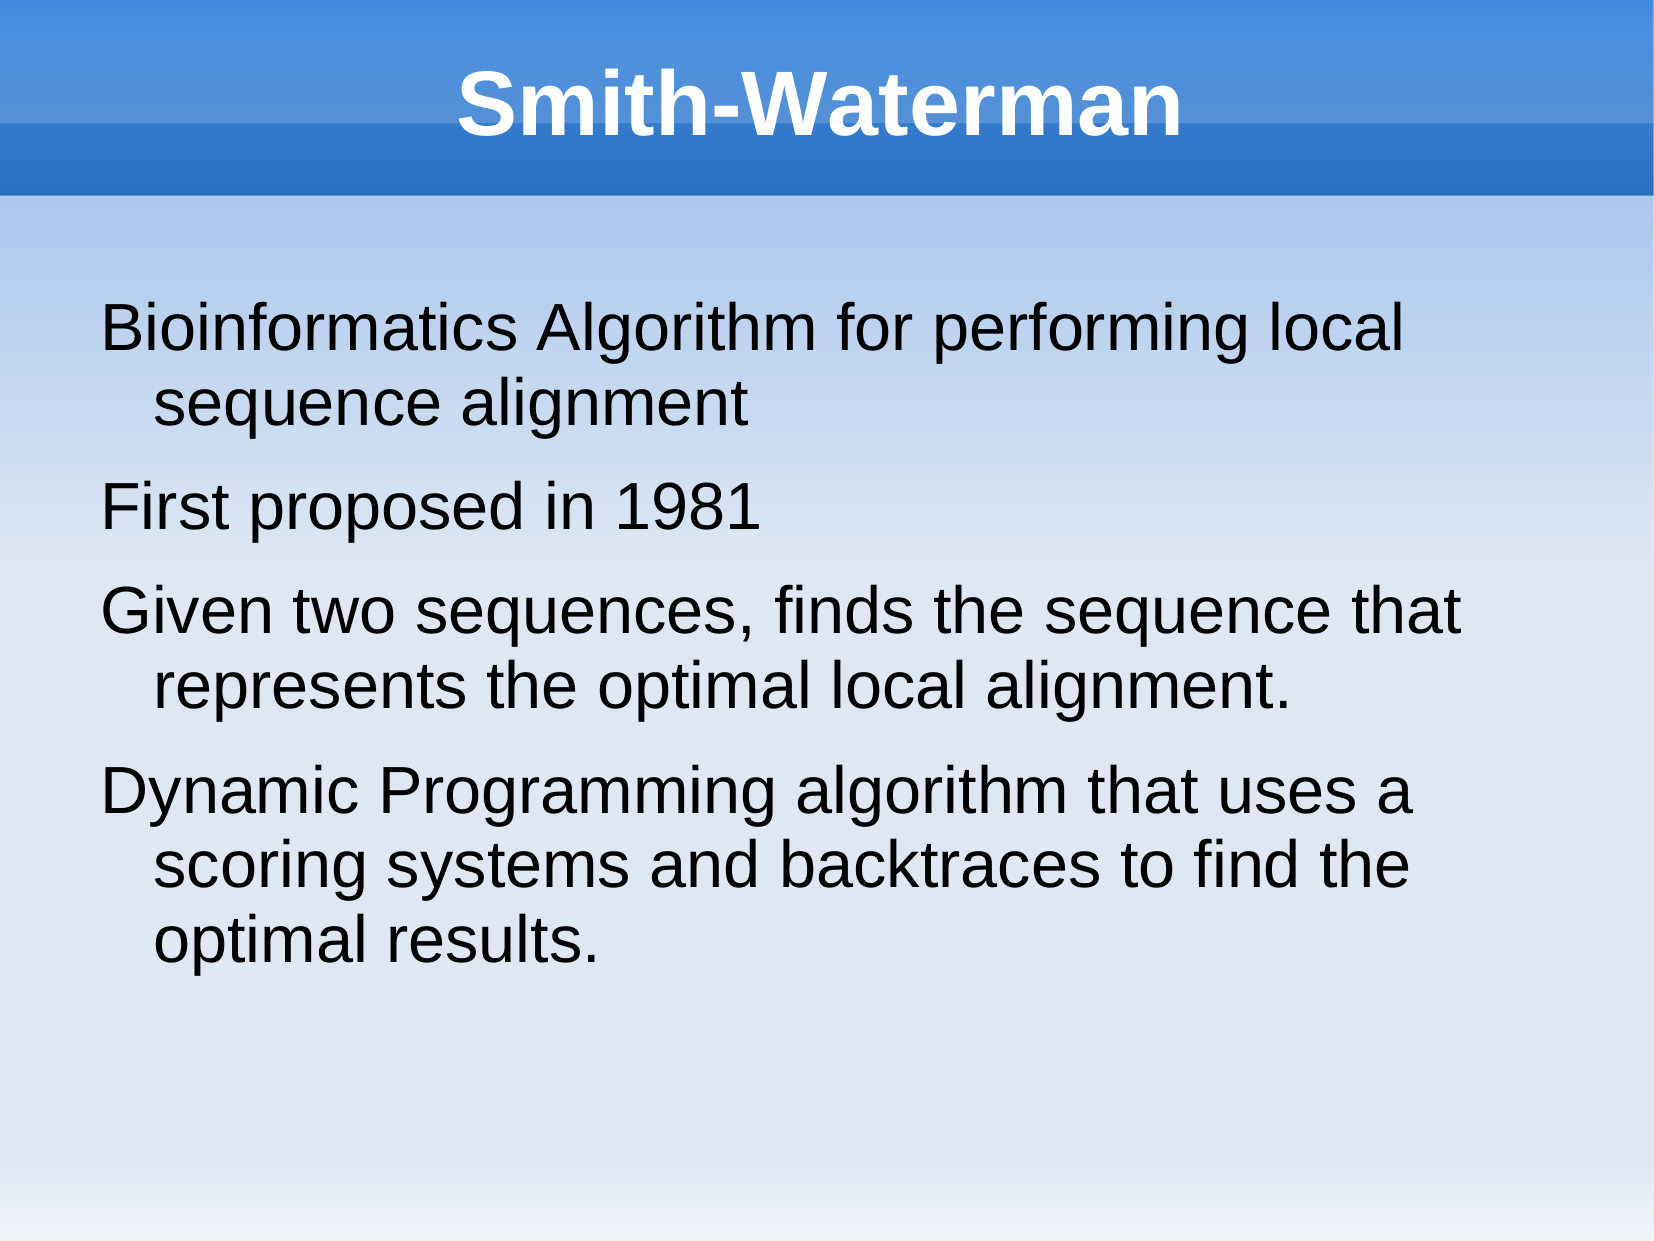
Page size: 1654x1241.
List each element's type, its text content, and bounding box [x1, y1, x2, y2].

list Bioinformatics Algorithm for performing local sequence alignment First proposed in 1981 Given two sequences, finds the sequence that represents the optimal local alignment. Dynamic Programming algorithm that uses a scoring systems and backtraces to find the optimal results. [82, 290, 1571, 1094]
title Smith-Waterman [76, 0, 1565, 208]
picture [0, 0, 1654, 1241]
